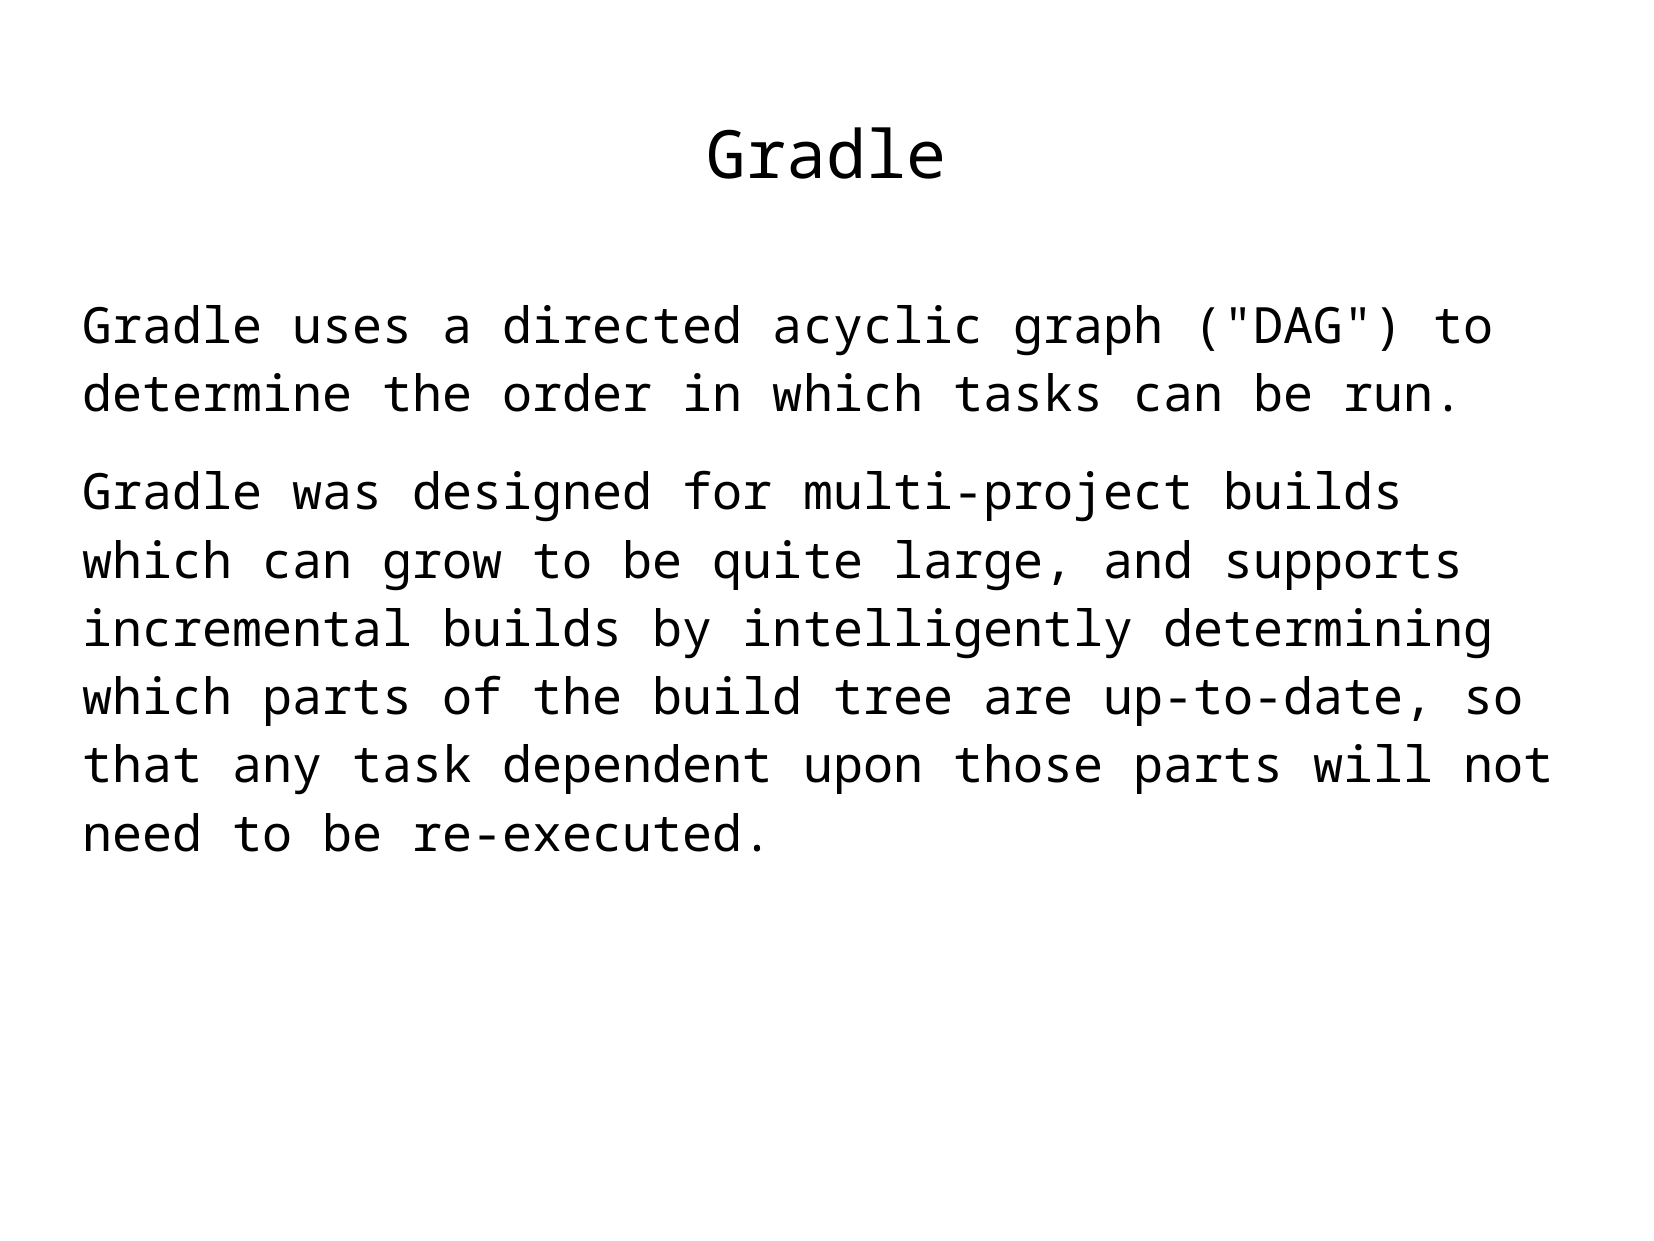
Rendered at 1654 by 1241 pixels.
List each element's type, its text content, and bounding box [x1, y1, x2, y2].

title Gradle [82, 49, 1571, 257]
list Gradle uses a directed acyclic graph ("DAG") to determine the order in which tasks can be run. Gradle was designed for multi-project builds which can grow to be quite large, and supports incremental builds by intelligently determining which parts of the build tree are up-to-date, so that any task dependent upon those parts will not need to be re-executed. [82, 290, 1571, 1010]
